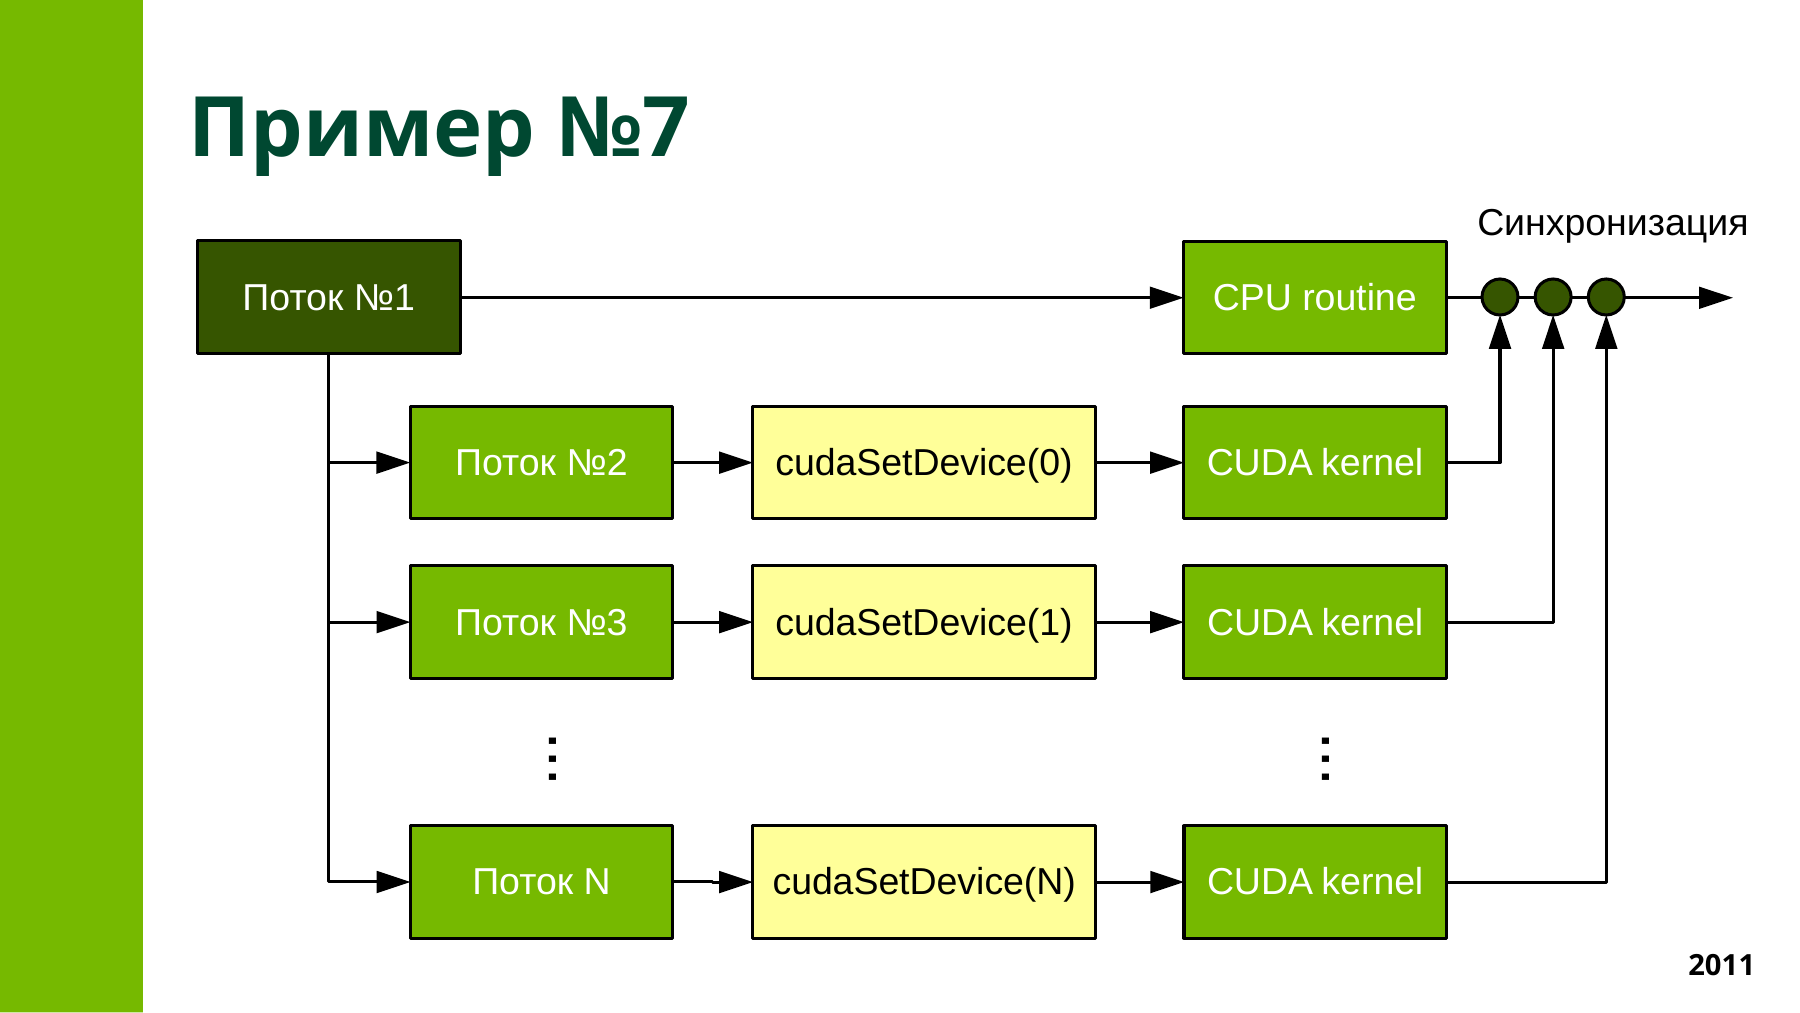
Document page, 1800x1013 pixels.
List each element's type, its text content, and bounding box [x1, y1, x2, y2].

text_box ... [1262, 716, 1352, 802]
text_box cudaSetDevice(1) [752, 565, 1096, 679]
text_box Поток №3 [410, 565, 673, 679]
text_box Поток №1 [197, 240, 461, 354]
title Пример №7 [188, 40, 1733, 211]
text_box CUDA kernel [1183, 825, 1447, 939]
text_box CUDA kernel [1183, 406, 1447, 519]
text_box Поток N [410, 825, 673, 939]
text_box CUDA kernel [1183, 565, 1447, 679]
text_box [1481, 278, 1519, 315]
text_box cudaSetDevice(N) [752, 825, 1096, 939]
text_box CPU routine [1183, 241, 1447, 354]
text_box [1588, 278, 1625, 315]
text_box Синхронизация [1462, 193, 1764, 251]
text_box cudaSetDevice(0) [752, 406, 1096, 519]
text_box Поток №2 [410, 406, 673, 519]
text_box ... [488, 716, 579, 802]
text_box [1535, 278, 1572, 315]
